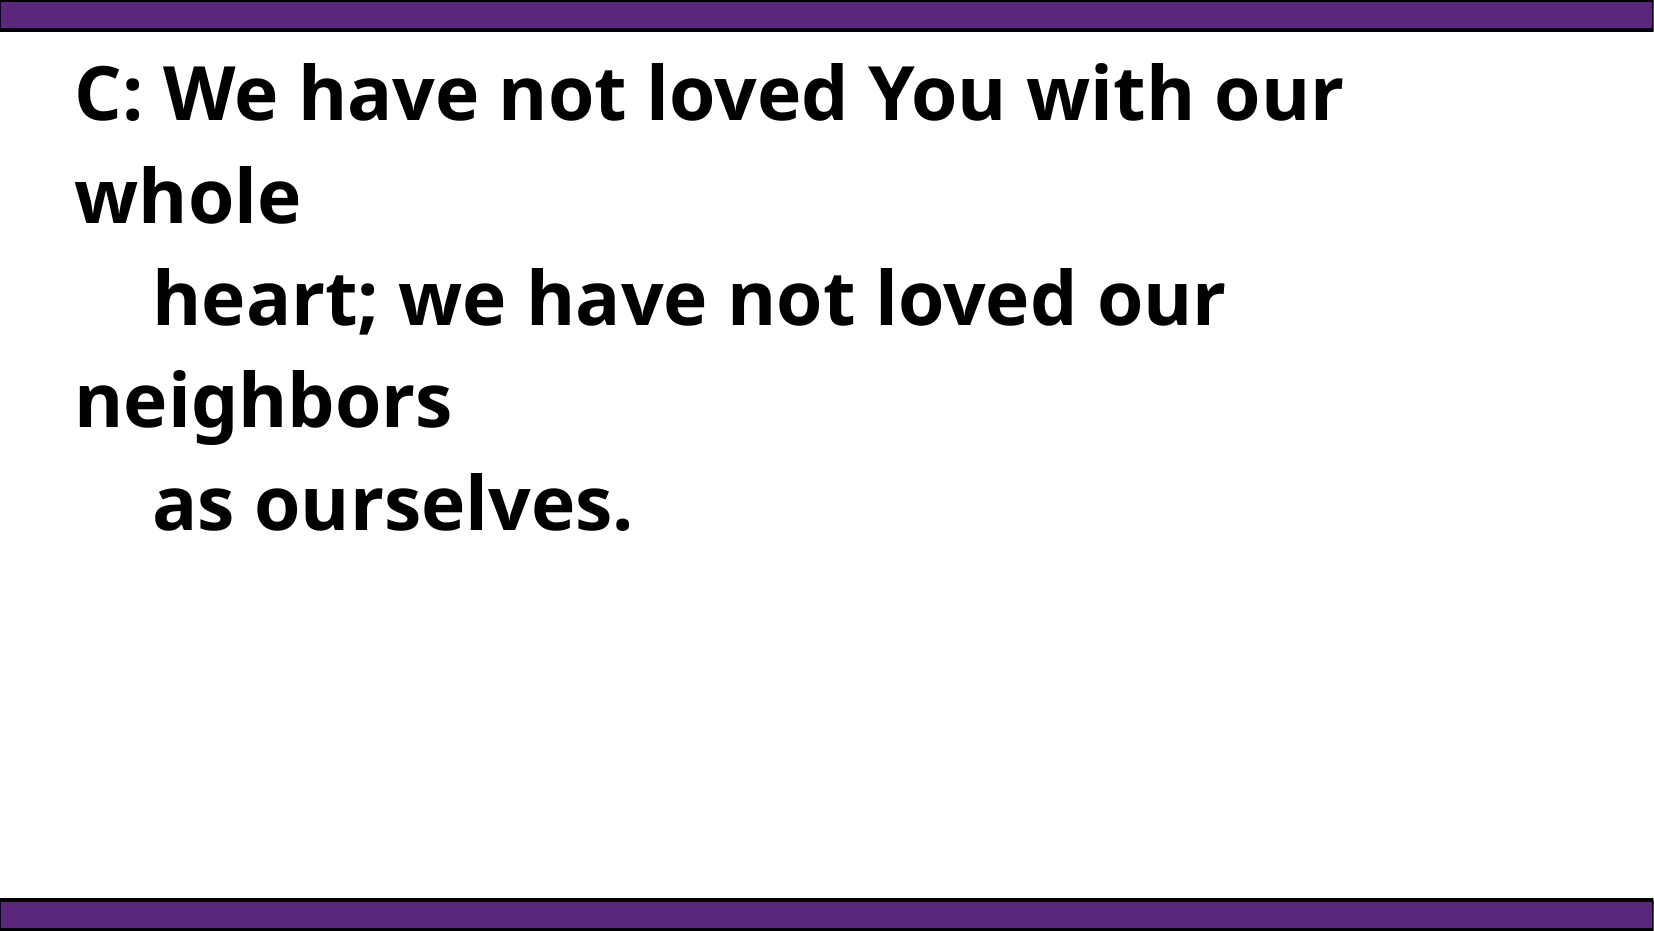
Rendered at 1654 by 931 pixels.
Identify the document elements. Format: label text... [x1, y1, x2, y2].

text_box C: We have not loved You with our whole heart; we have not loved our neighbors as ourselves. [60, 33, 1606, 361]
text_box [0, 0, 1654, 31]
picture [0, 31, 1654, 900]
text_box [0, 900, 1654, 931]
